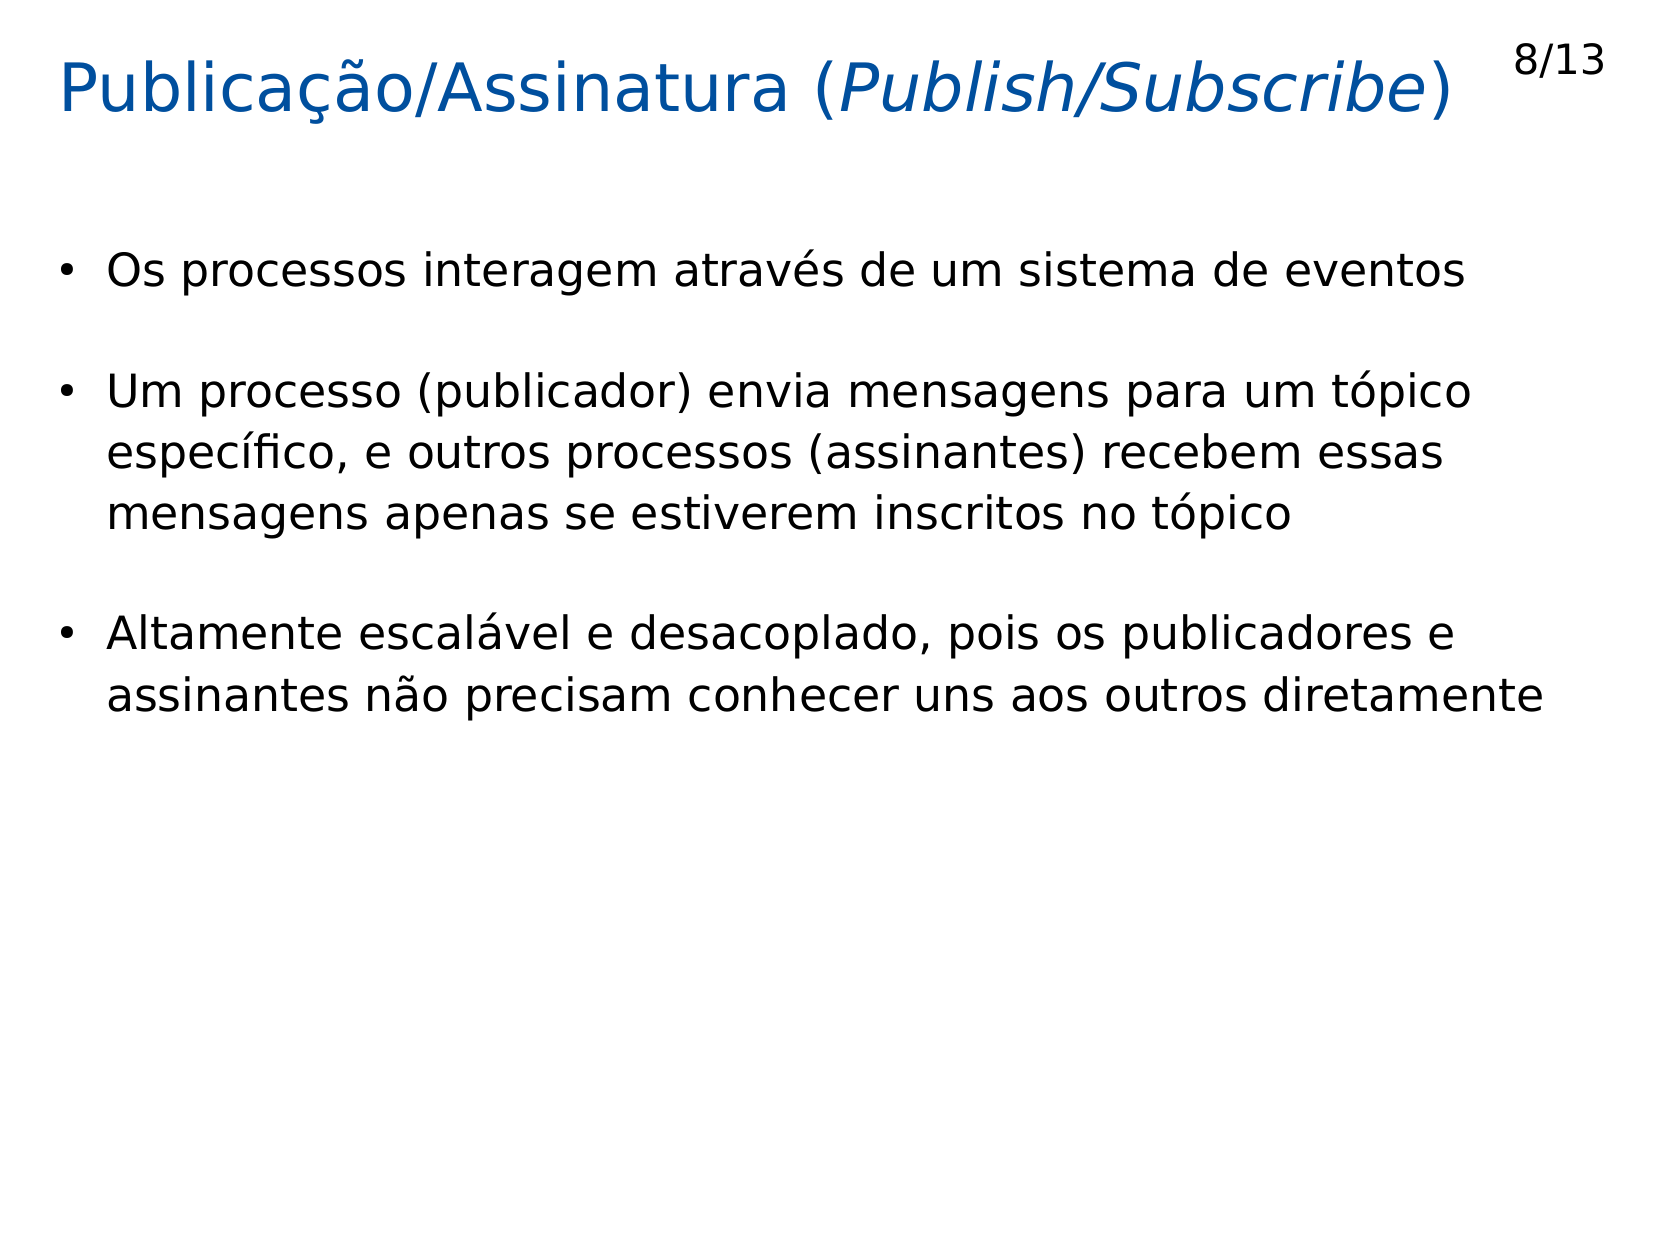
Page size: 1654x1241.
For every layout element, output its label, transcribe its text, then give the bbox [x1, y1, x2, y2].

title Publicação/Assinatura (Publish/Subscribe) [59, 29, 1506, 148]
list Os processos interagem através de um sistema de eventos Um processo (publicador) envia mensagens para um tópico específico, e outros processos (assinantes) recebem essas mensagens apenas se estiverem inscritos no tópico Altamente escalável e desacoplado, pois os publicadores e assinantes não precisam conhecer uns aos outros diretamente [59, 236, 1595, 1211]
